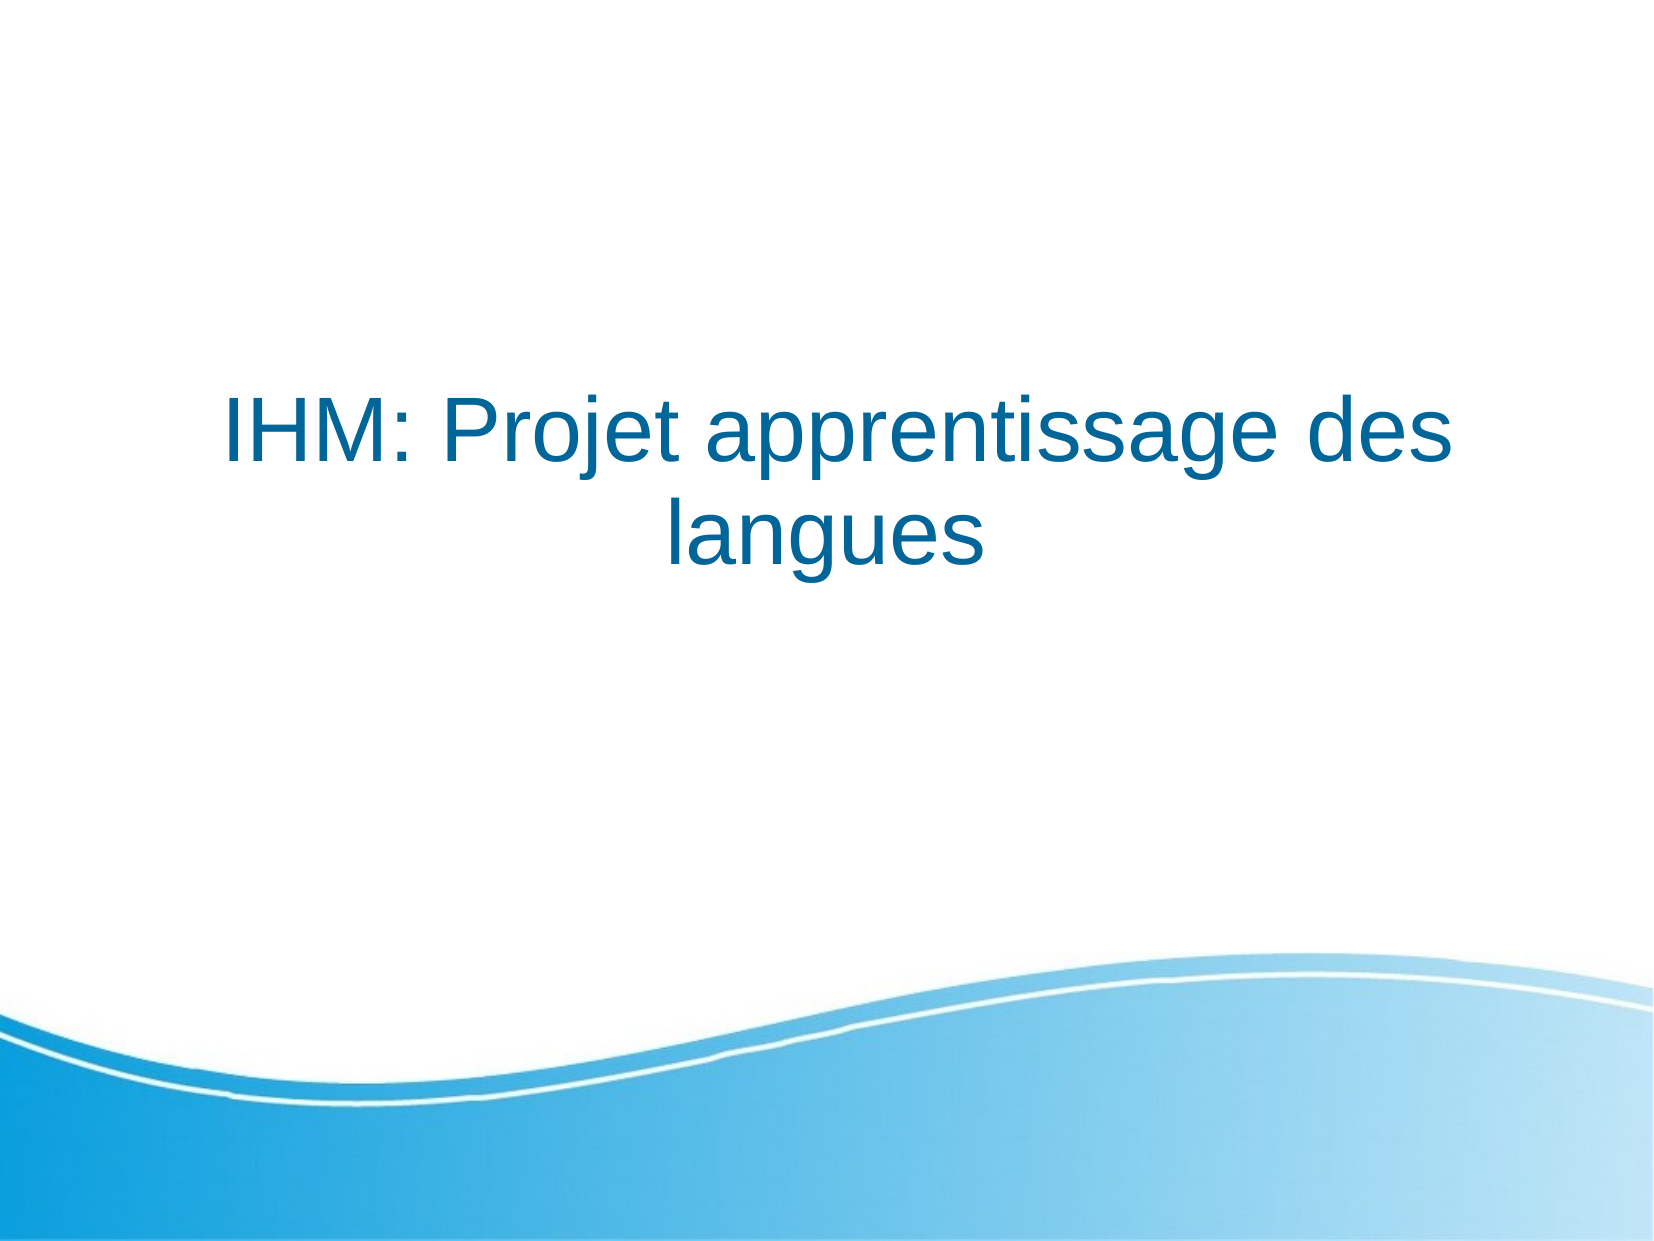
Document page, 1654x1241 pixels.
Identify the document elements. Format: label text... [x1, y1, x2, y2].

picture [0, 952, 1654, 1241]
title IHM: Projet apprentissage des langues [94, 377, 1583, 586]
